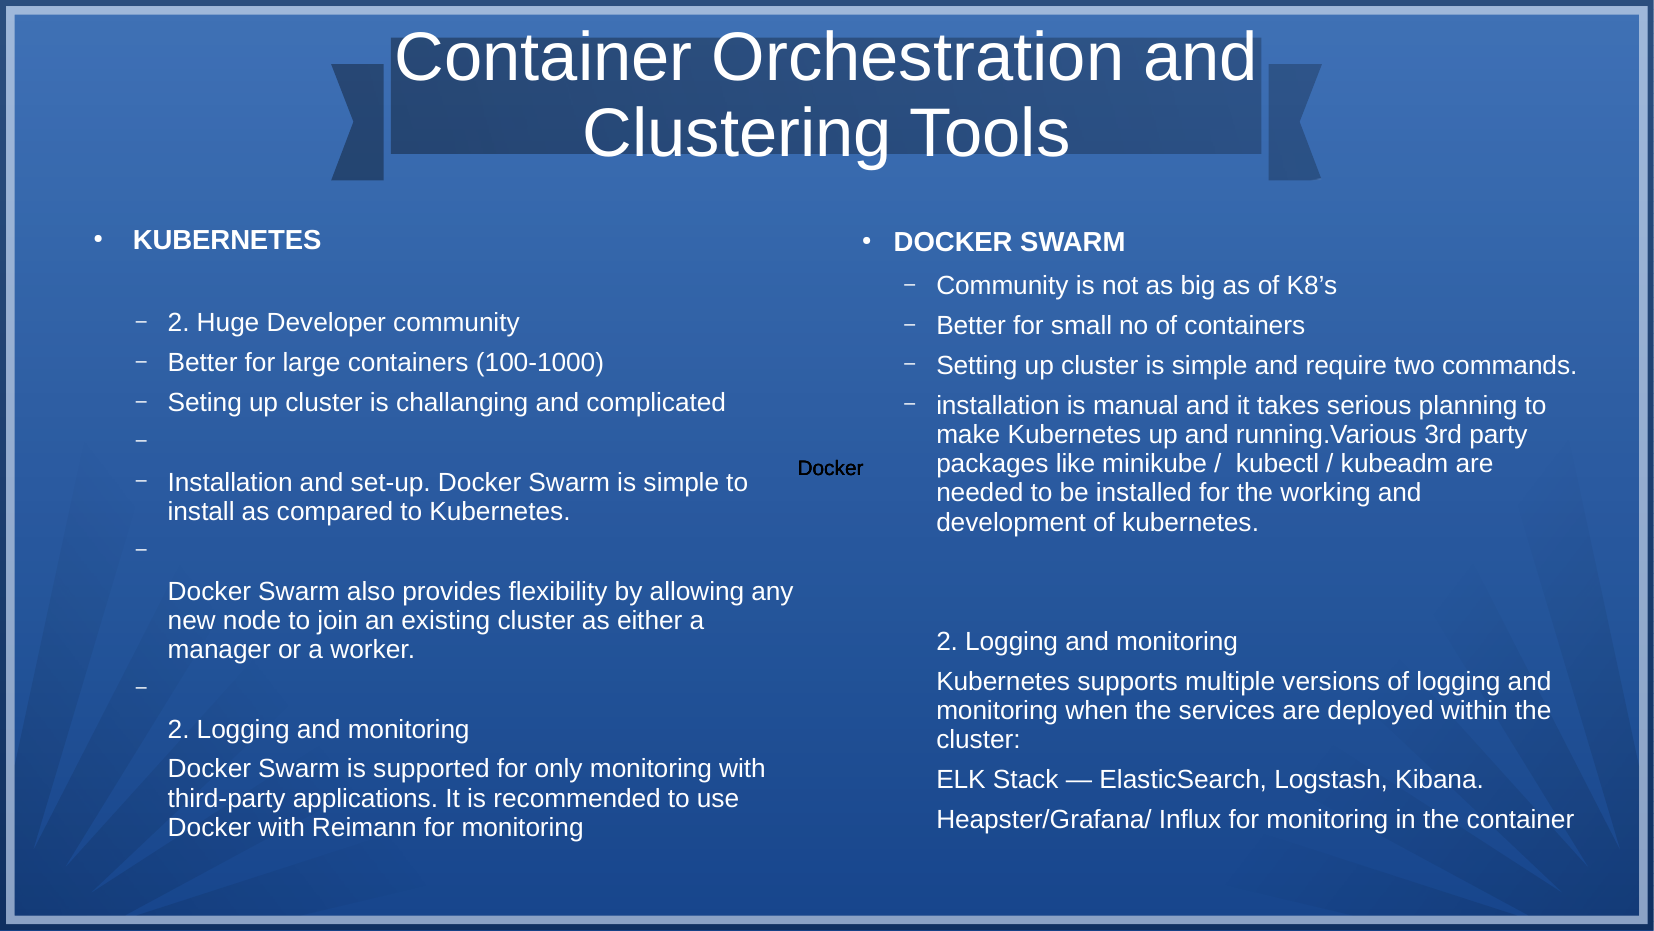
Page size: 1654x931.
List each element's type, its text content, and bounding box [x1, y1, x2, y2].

list KUBERNETES 2. Huge Developer community Better for large containers (100-1000) Seting up cluster is challanging and complicated Installation and set-up. Docker Swarm is simple to install as compared to Kubernetes. Docker Swarm also provides flexibility by allowing any new node to join an existing cluster as either a manager or a worker. 2. Logging and monitoring Docker Swarm is supported for only monitoring with third-party applications. It is recommended to use Docker with Reimann for monitoring [82, 224, 809, 848]
title Container Orchestration and Clustering Tools [389, 17, 1264, 172]
text_box Docker [783, 449, 879, 488]
list DOCKER SWARM Community is not as big as of K8’s Better for small no of containers Setting up cluster is simple and require two commands. installation is manual and it takes serious planning to make Kubernetes up and running.Various 3rd party packages like minikube / kubectl / kubeadm are needed to be installed for the working and development of kubernetes. 2. Logging and monitoring Kubernetes supports multiple versions of logging and monitoring when the services are deployed within the cluster: ELK Stack — ElasticSearch, Logstash, Kibana. Heapster/Grafana/ Influx for monitoring in the container [851, 224, 1578, 848]
